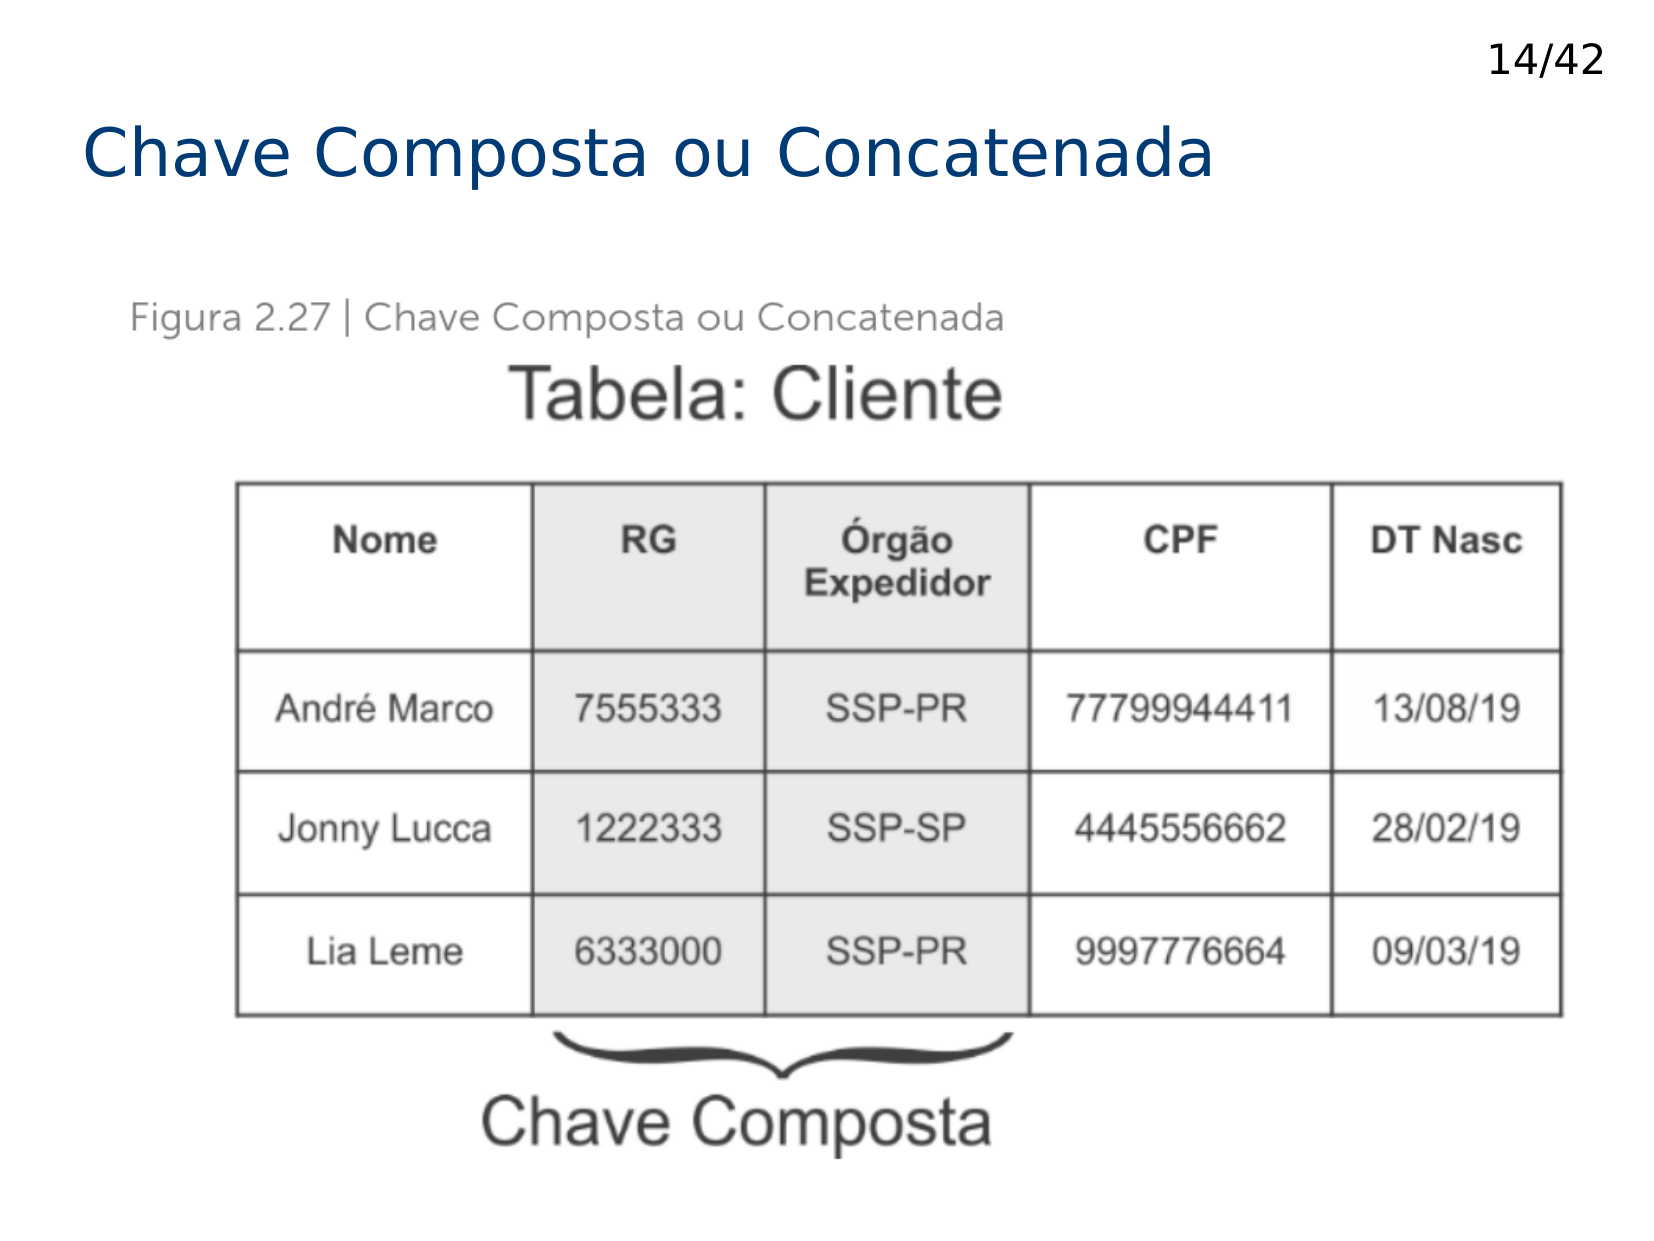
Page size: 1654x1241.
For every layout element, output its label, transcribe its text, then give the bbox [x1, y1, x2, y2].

title Chave Composta ou Concatenada [82, 75, 1571, 231]
picture [130, 298, 1569, 1167]
